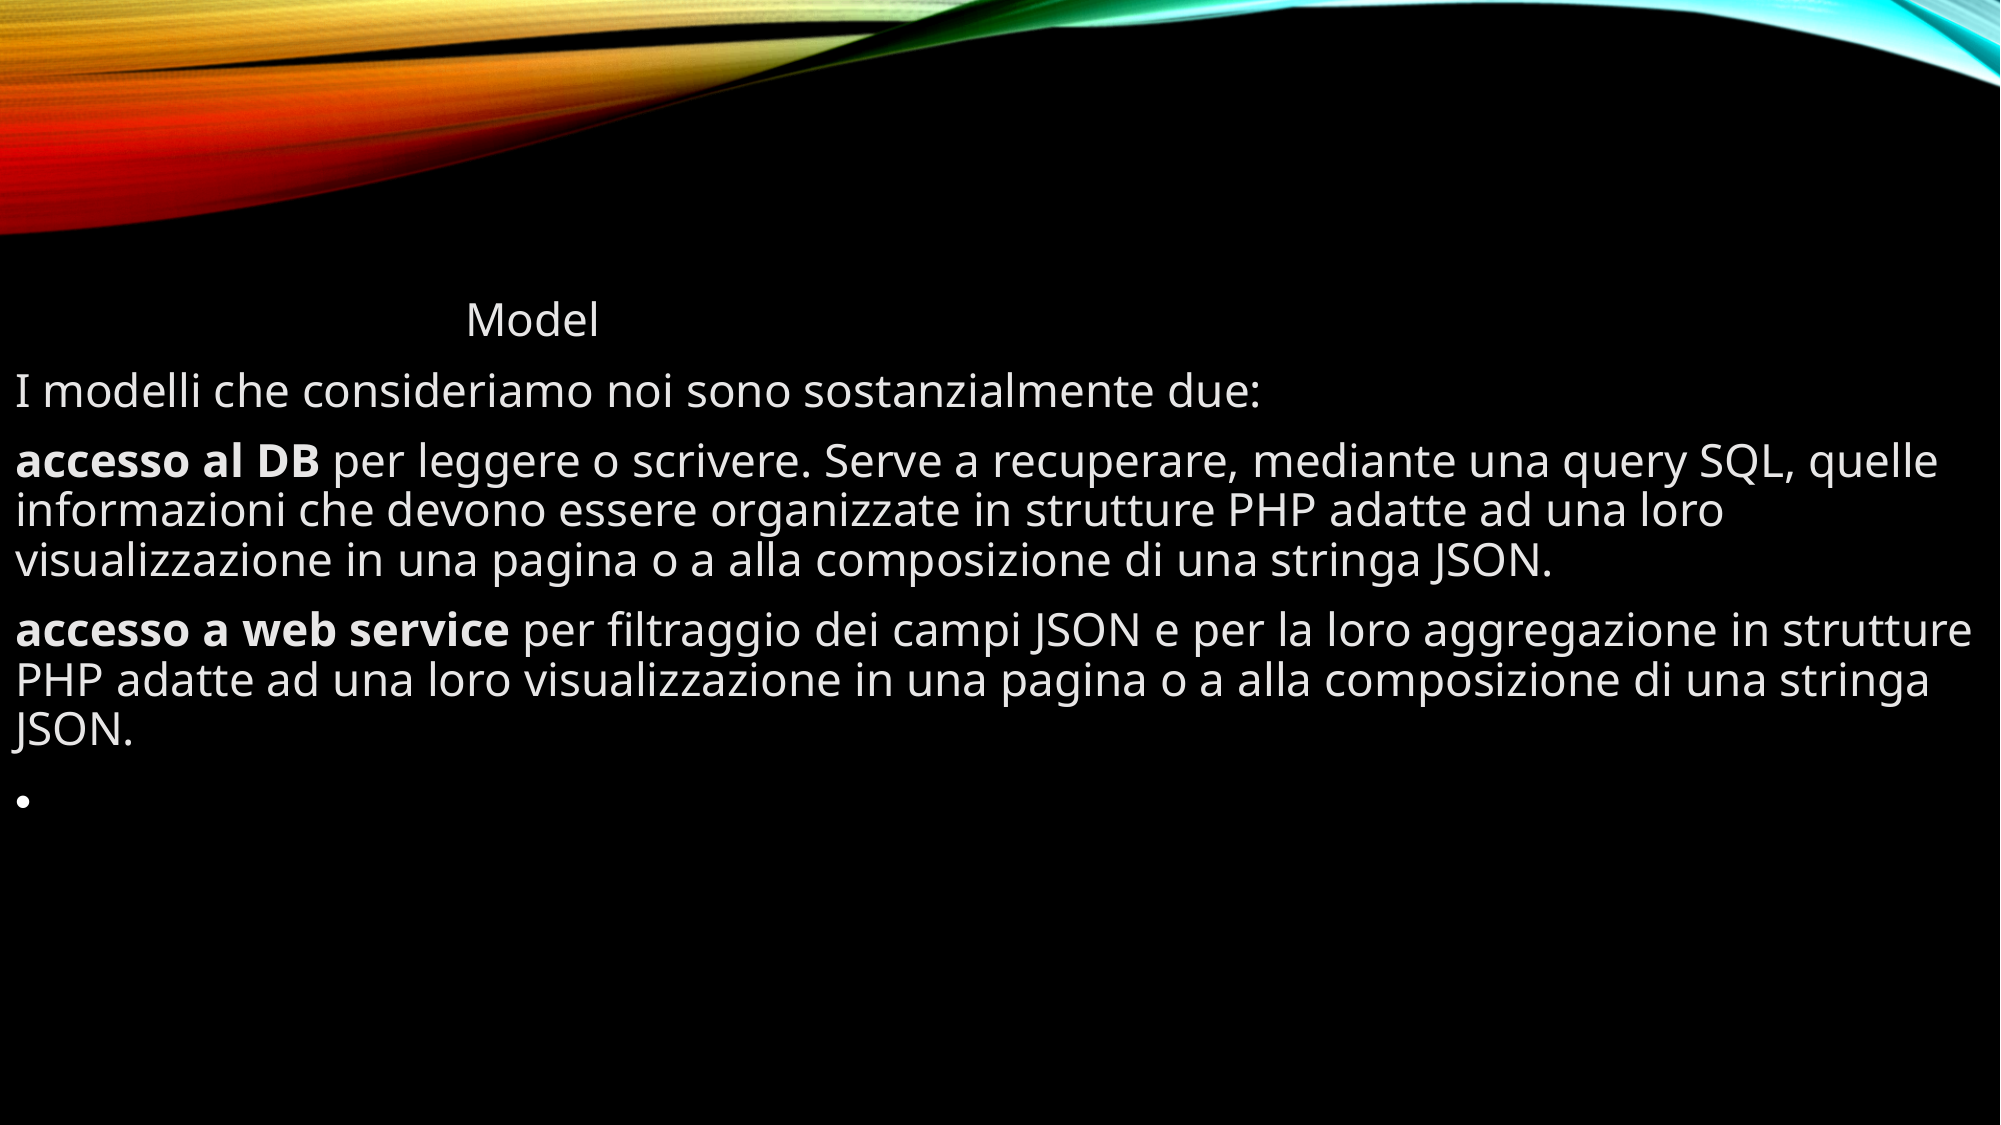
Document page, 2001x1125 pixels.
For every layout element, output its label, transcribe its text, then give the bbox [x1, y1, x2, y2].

list Model I modelli che consideriamo noi sono sostanzialmente due: accesso al DB per leggere o scrivere. Serve a recuperare, mediante una query SQL, quelle informazioni che devono essere organizzate in strutture PHP adatte ad una loro visualizzazione in una pagina o a alla composizione di una stringa JSON. accesso a web service per filtraggio dei campi JSON e per la loro aggregazione in strutture PHP adatte ad una loro visualizzazione in una pagina o a alla composizione di una stringa JSON. [0, 0, 2000, 1125]
